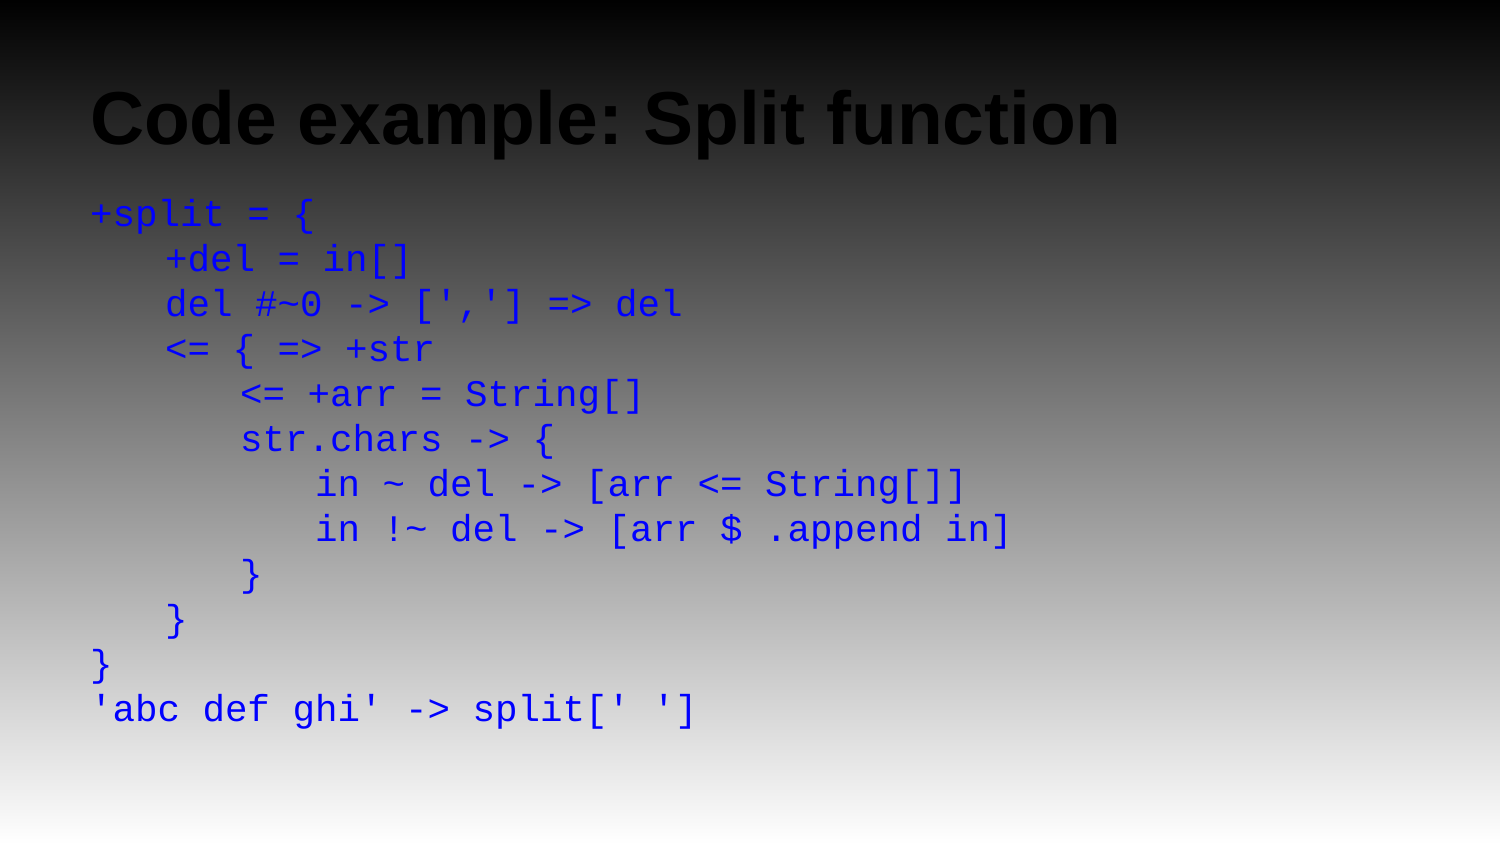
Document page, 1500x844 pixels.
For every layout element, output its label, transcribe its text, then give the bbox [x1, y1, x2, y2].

title Code example: Split function [75, 33, 1425, 174]
list +split = { +del = in[] del #~0 -> [','] => del <= { => +str <= +arr = String[] str.chars -> { in ~ del -> [arr <= String[]] in !~ del -> [arr $ .append in] } } } 'abc def ghi' -> split[' '] [75, 174, 1425, 786]
